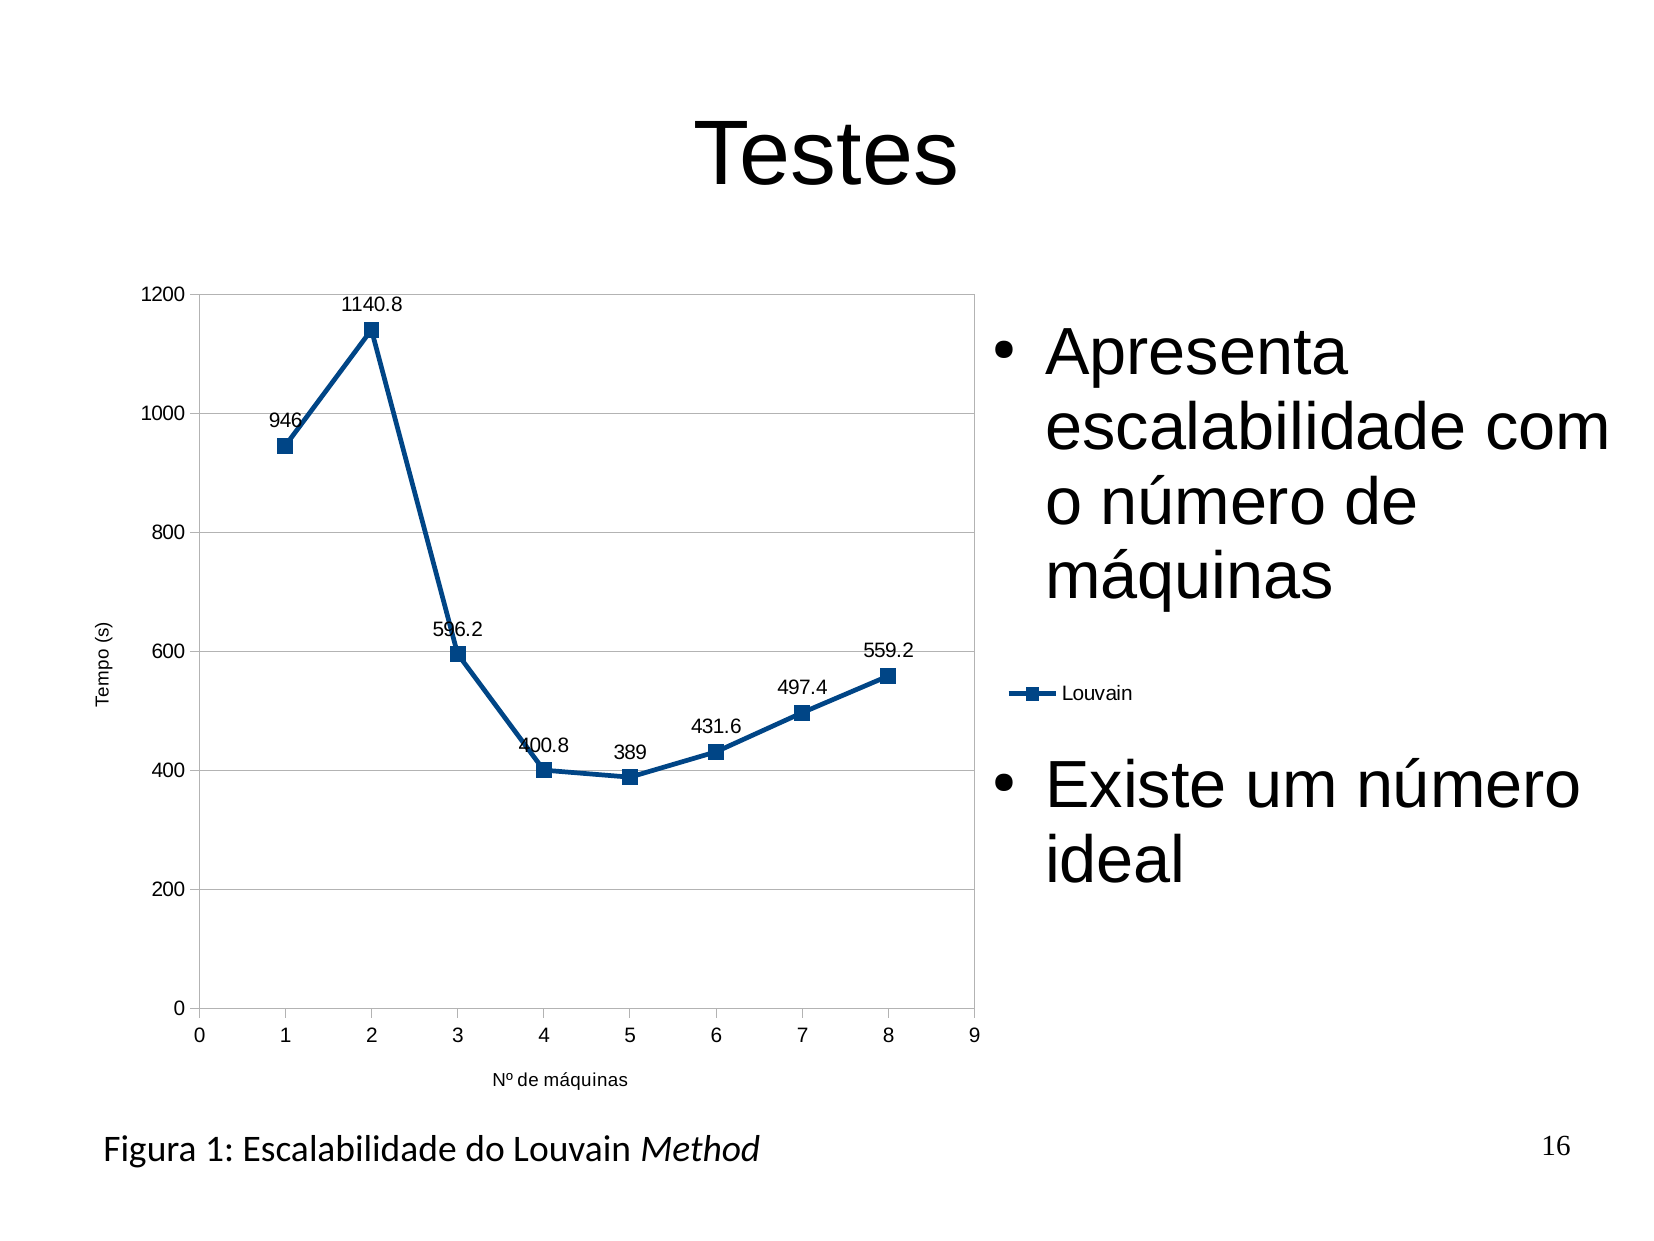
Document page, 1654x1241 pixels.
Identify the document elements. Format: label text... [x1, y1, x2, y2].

list Apresenta escalabilidade com o número de máquinas Existe um número ideal [974, 314, 1654, 1034]
chart [59, 265, 1152, 1123]
title Testes [82, 49, 1571, 257]
text_box Figura 1: Escalabilidade do Louvain Method [88, 1116, 945, 1152]
